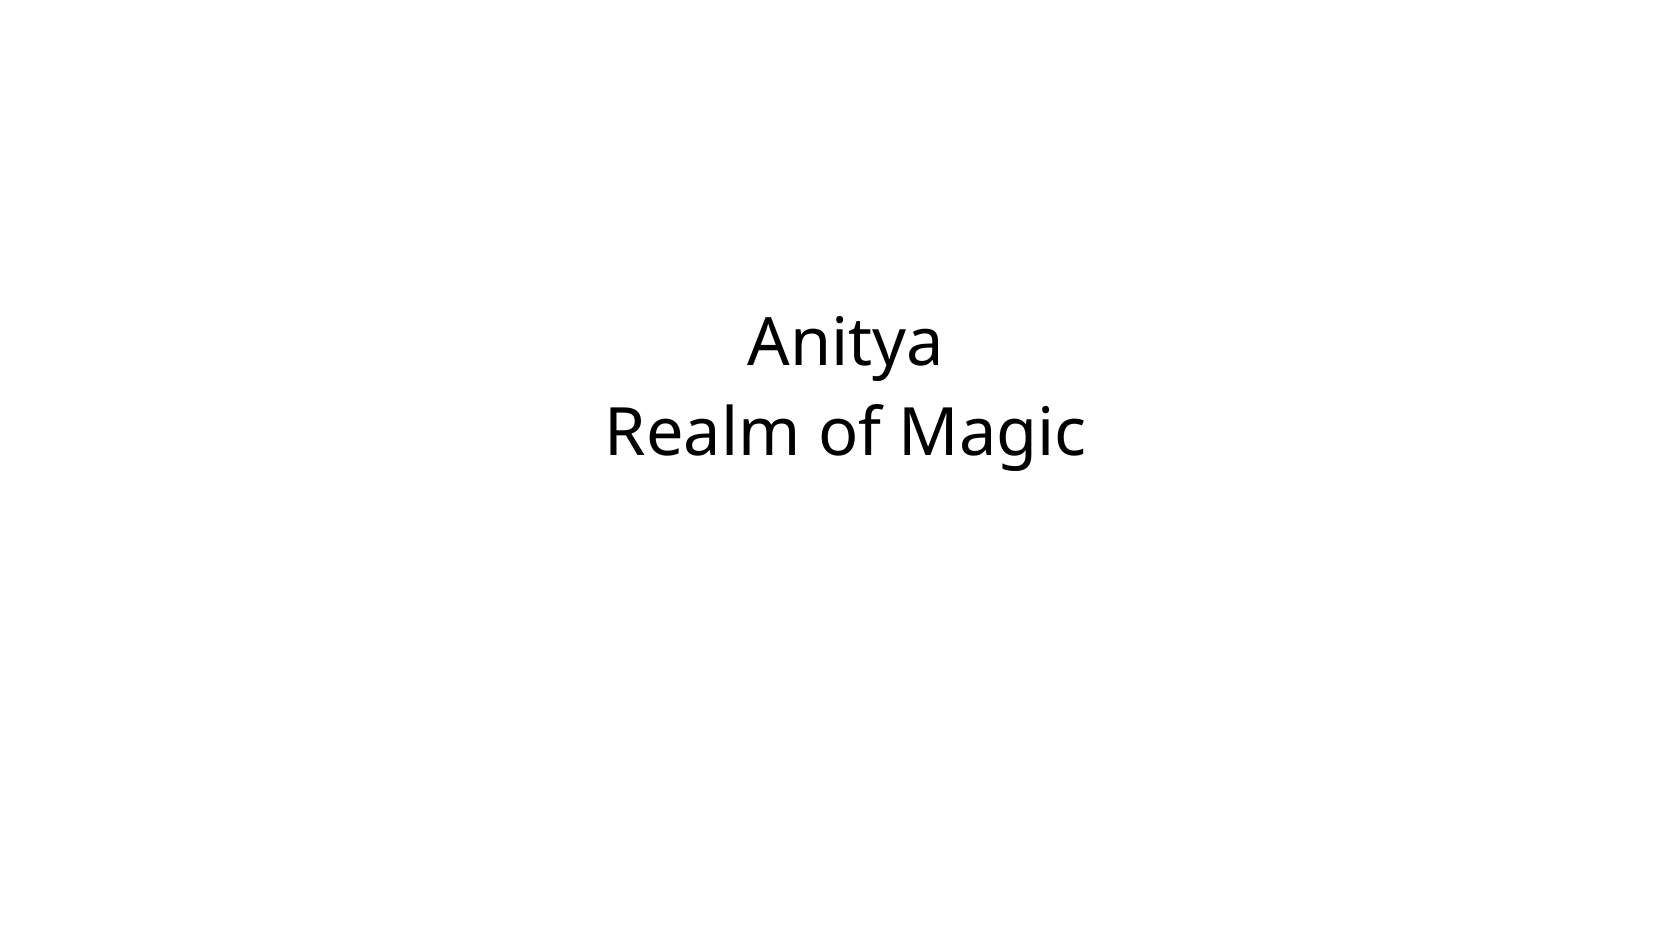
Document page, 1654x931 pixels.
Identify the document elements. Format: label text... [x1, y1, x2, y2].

subtitle Anitya Realm of Magic [101, 24, 1591, 745]
